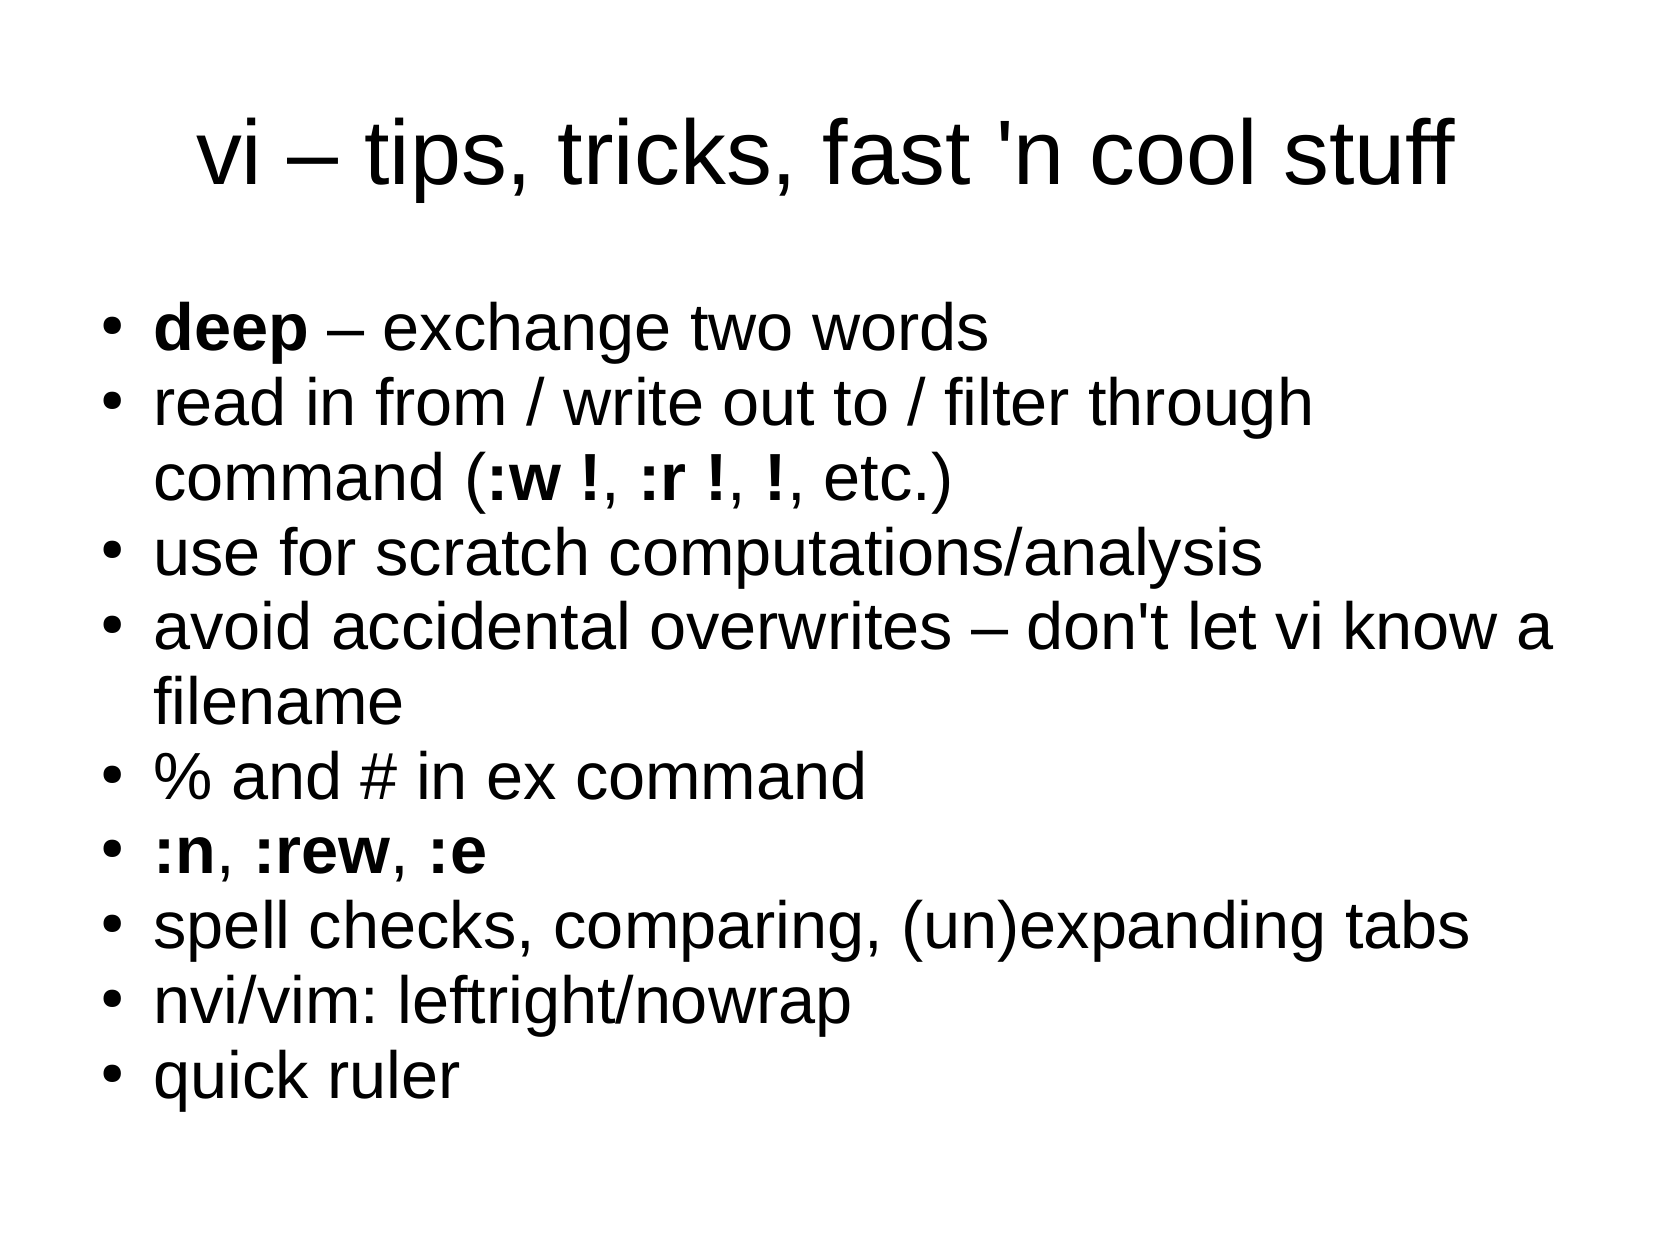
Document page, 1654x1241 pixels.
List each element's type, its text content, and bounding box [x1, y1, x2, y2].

list deep – exchange two words read in from / write out to / filter through command (:w !, :r !, !, etc.) use for scratch computations/analysis avoid accidental overwrites – don't let vi know a filename % and # in ex command :n, :rew, :e spell checks, comparing, (un)expanding tabs nvi/vim: leftright/nowrap quick ruler [82, 290, 1571, 1113]
title vi – tips, tricks, fast 'n cool stuff [82, 56, 1571, 250]
